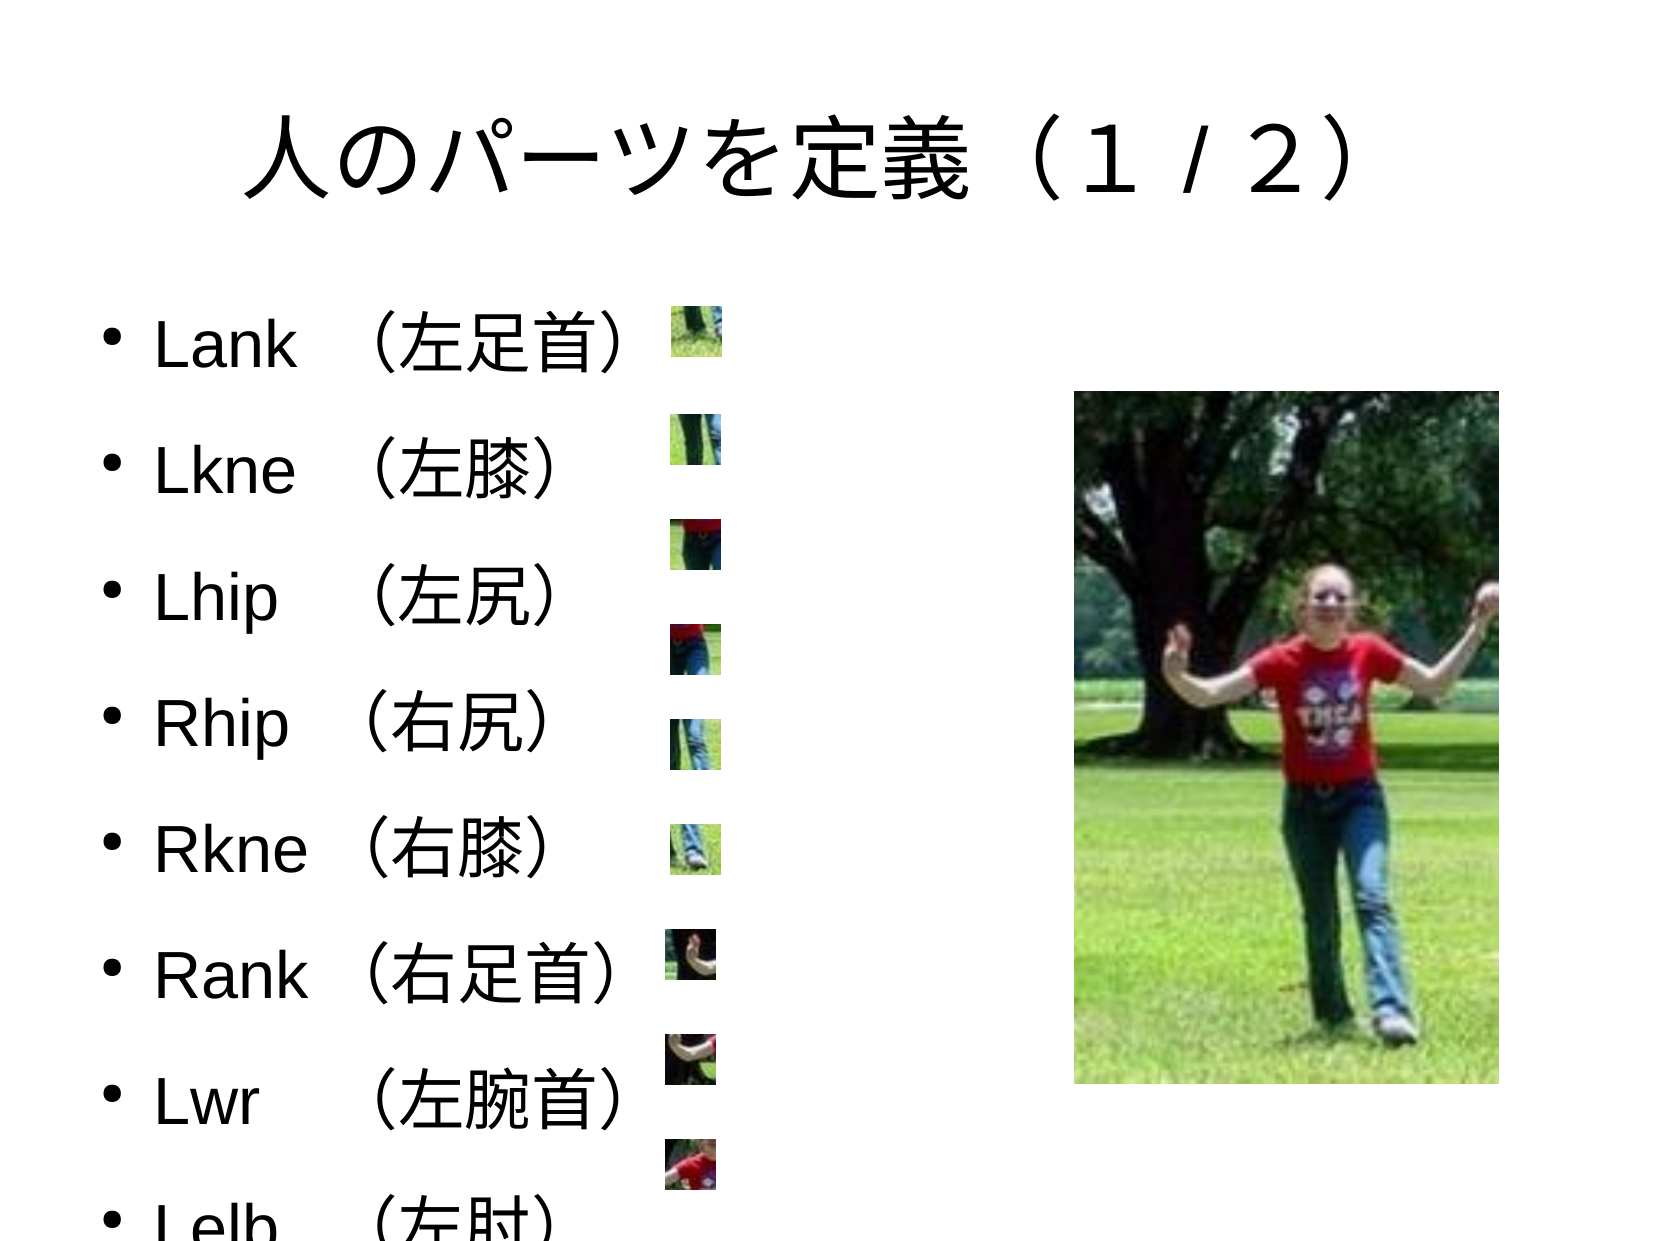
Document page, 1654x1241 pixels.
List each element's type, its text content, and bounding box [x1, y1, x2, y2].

picture [665, 1139, 716, 1190]
picture [665, 929, 716, 980]
picture [670, 719, 721, 770]
list Lank （左足首） Lkne （左膝） Lhip （左尻） Rhip （右尻） Rkne（右膝） Rank（右足首） Lwr （左腕首） Lelb （左肘） Lsho （左肩） [82, 290, 1571, 1231]
picture [665, 1034, 716, 1085]
title 人のパーツを定義（１/２） [82, 49, 1571, 257]
picture [1074, 391, 1499, 1084]
picture [670, 624, 721, 676]
picture [670, 414, 721, 466]
picture [670, 519, 721, 571]
picture [670, 824, 721, 875]
picture [671, 306, 722, 357]
